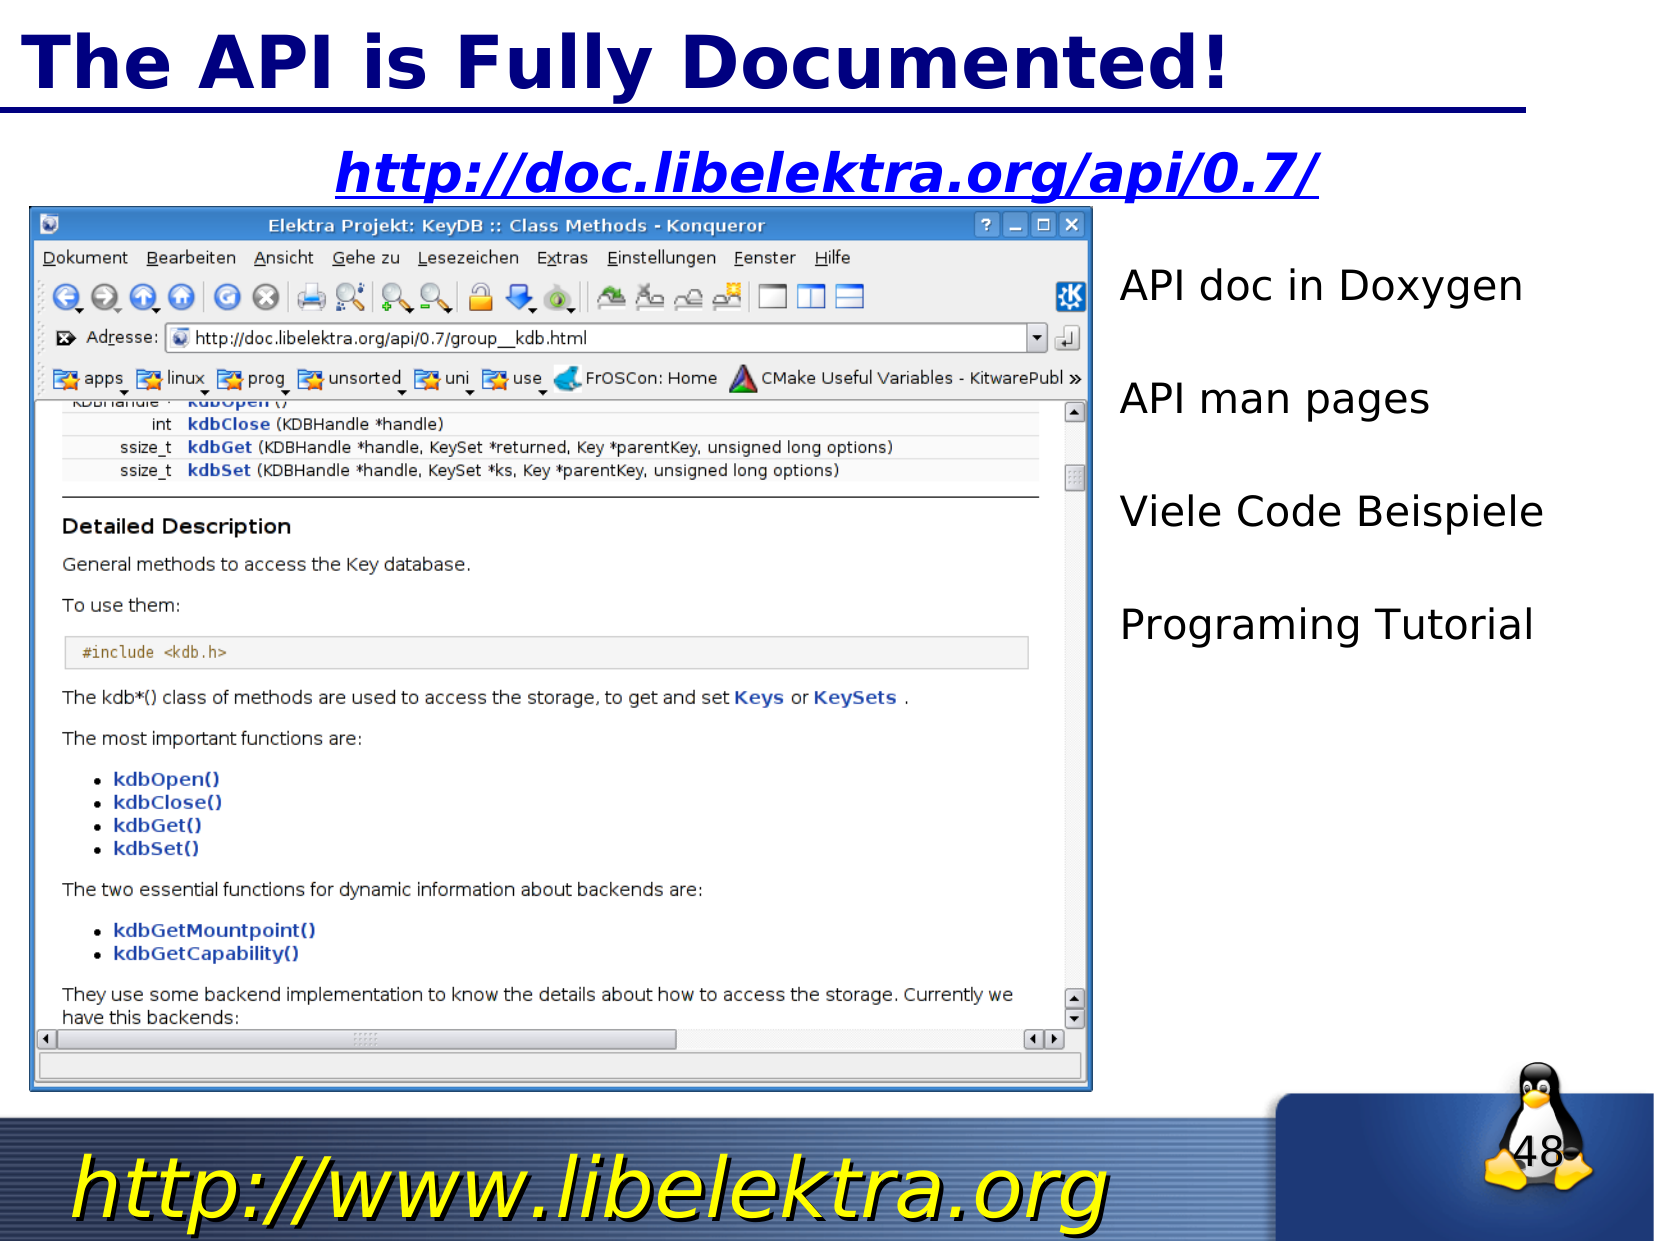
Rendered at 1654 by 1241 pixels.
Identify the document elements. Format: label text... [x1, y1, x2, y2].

text_box The API is Fully Documented! [21, 14, 1611, 110]
list API doc in Doxygen API man pages Viele Code Beispiele Programing Tutorial [1104, 250, 1630, 706]
text_box <Nummer> [1312, 1122, 1566, 1178]
picture [0, 206, 1654, 1241]
text_box http://doc.libelektra.org/api/0.7/ [280, 139, 1373, 203]
